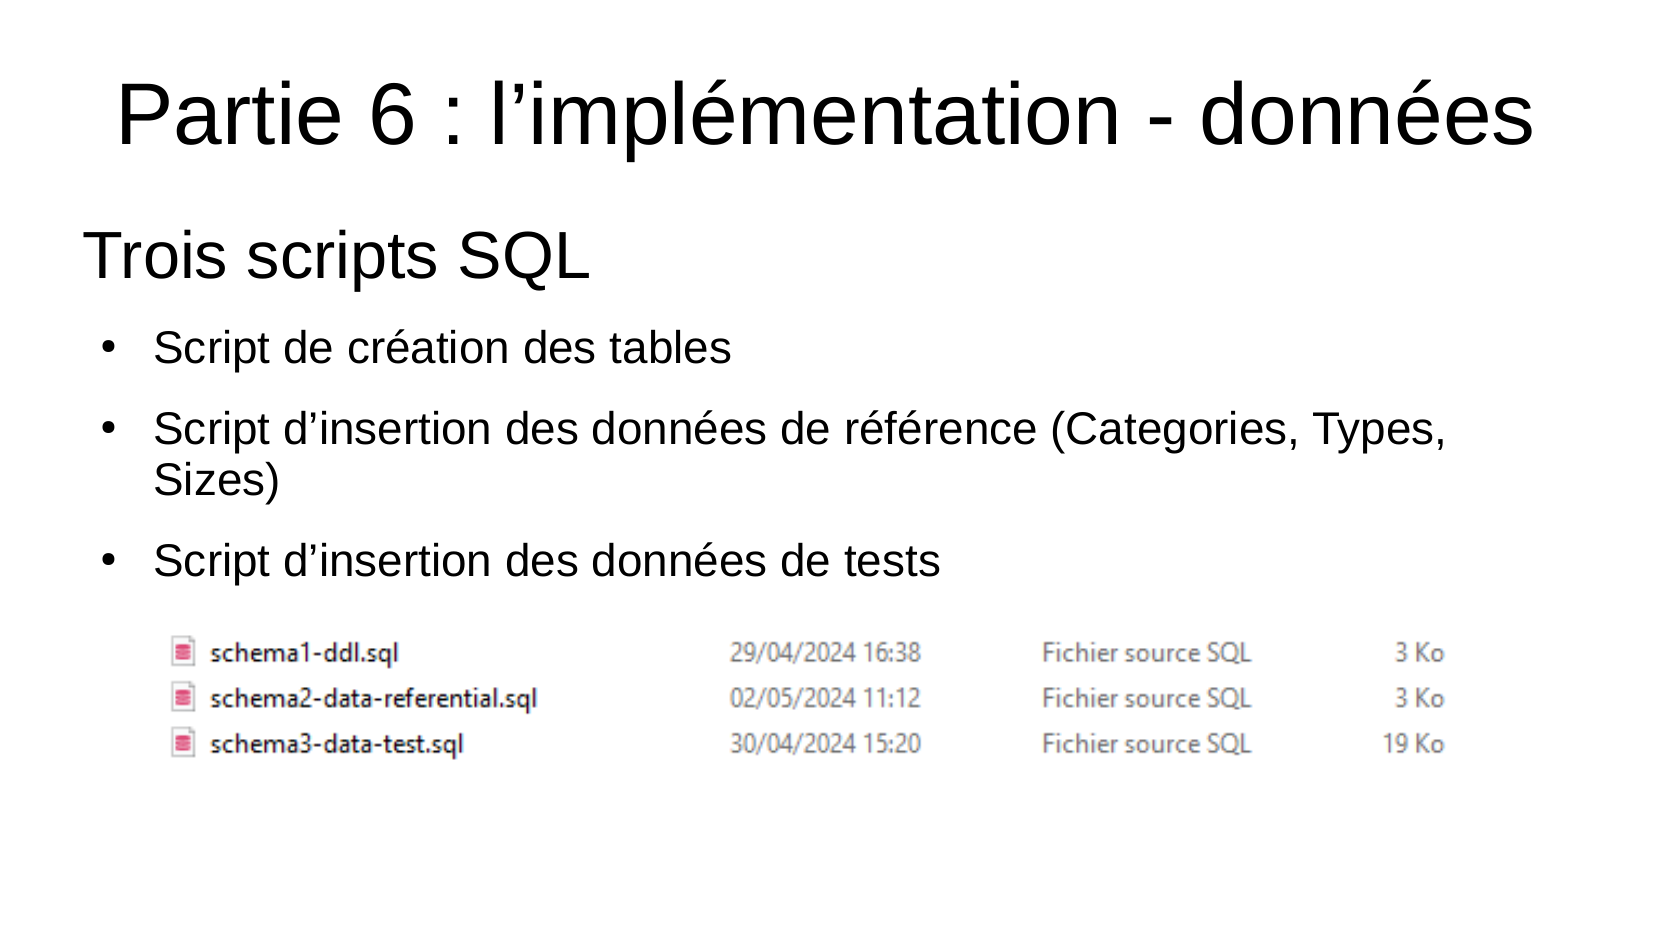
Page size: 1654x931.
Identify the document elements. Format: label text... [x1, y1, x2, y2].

picture [148, 621, 1506, 827]
list Trois scripts SQL Script de création des tables Script d’insertion des données de référence (Categories, Types, Sizes) Script d’insertion des données de tests [82, 217, 1571, 758]
title Partie 6 : l’implémentation - données [82, 37, 1571, 193]
